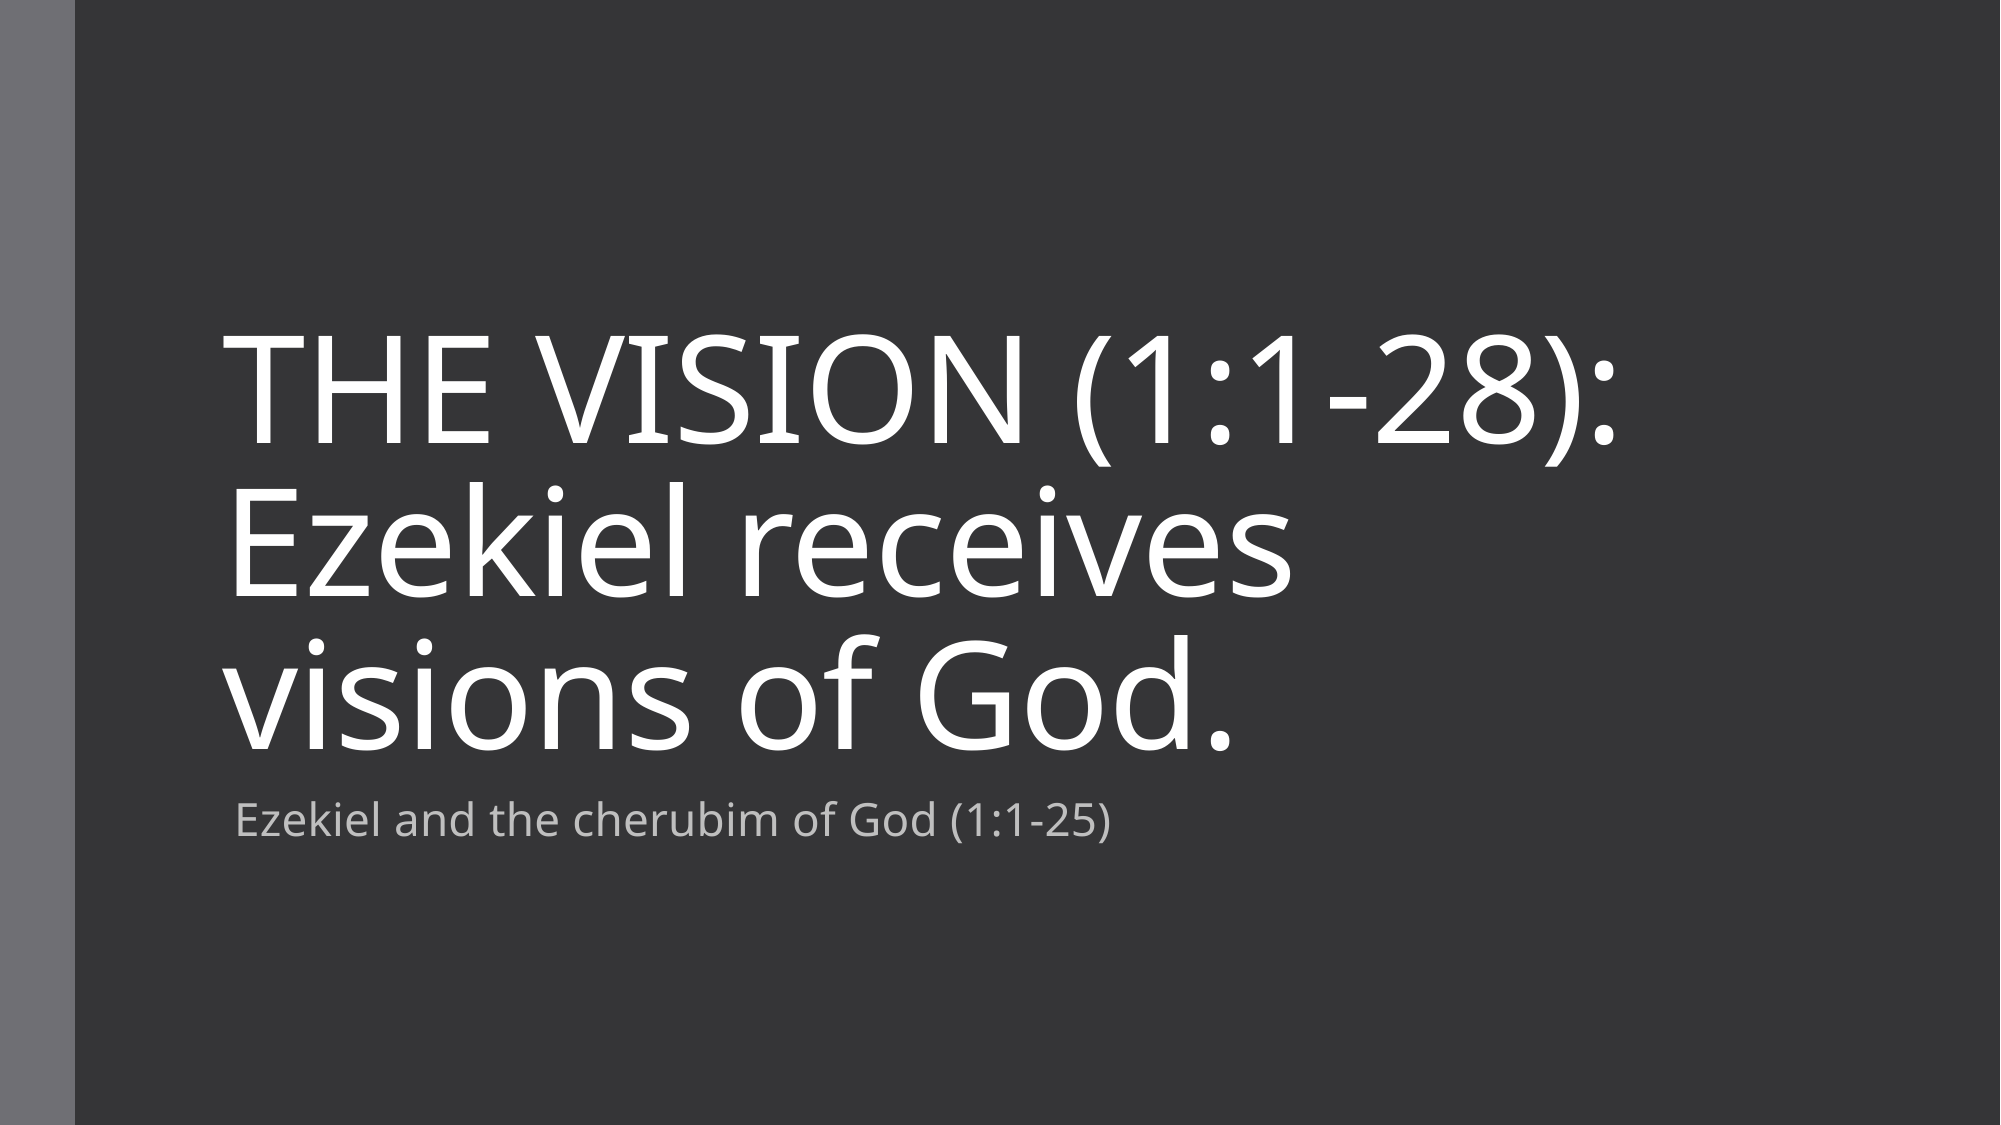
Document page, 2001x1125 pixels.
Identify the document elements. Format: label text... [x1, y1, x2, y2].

subtitle Ezekiel and the cherubim of God (1:1-25) [206, 787, 1752, 1066]
title THE VISION (1:1-28): Ezekiel receives visions of God. [206, 124, 1752, 787]
